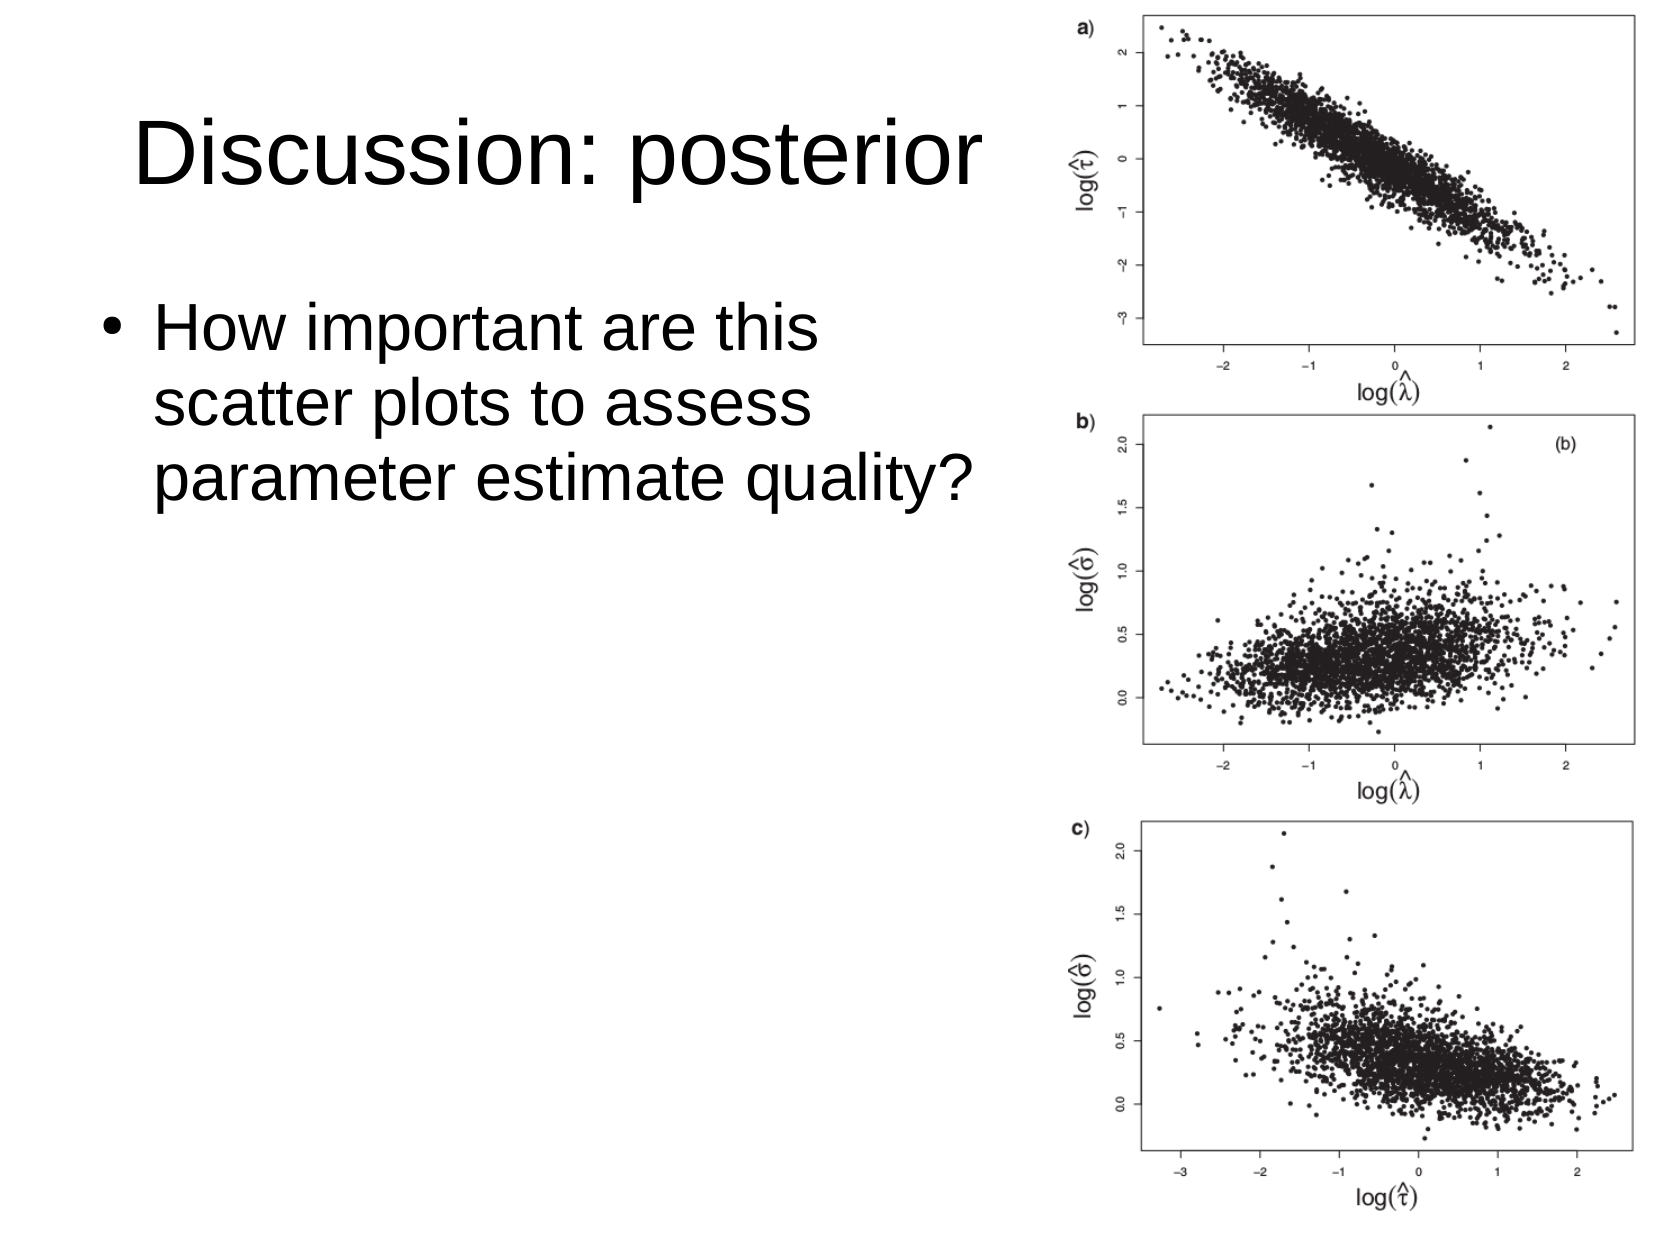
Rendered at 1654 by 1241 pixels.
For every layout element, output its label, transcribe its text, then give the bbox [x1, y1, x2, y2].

list How important are this scatter plots to assess parameter estimate quality? [82, 290, 1006, 1156]
title Discussion: posterior [82, 49, 1036, 257]
picture [1068, 14, 1636, 1212]
